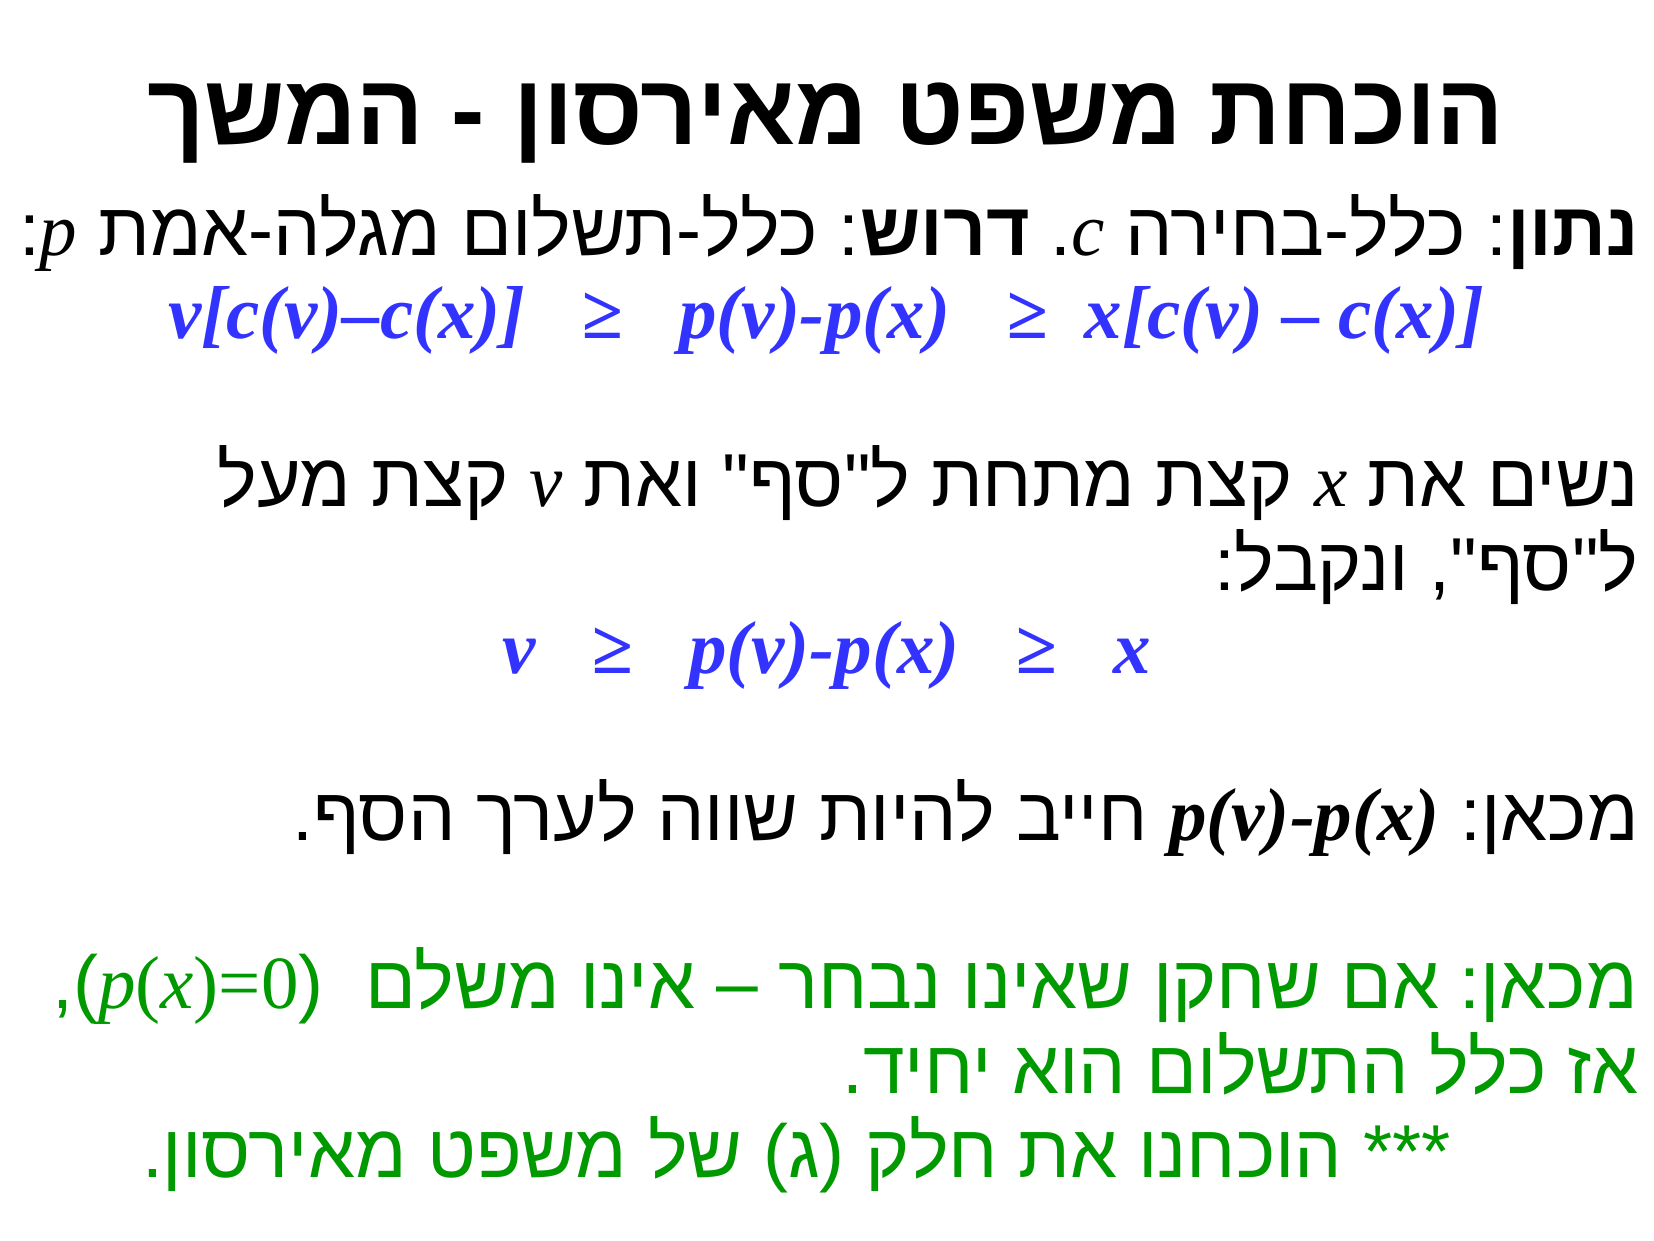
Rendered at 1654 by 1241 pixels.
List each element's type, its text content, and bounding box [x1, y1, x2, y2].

text_box נתון: כלל-בחירה c. דרוש: כלל-תשלום מגלה-אמת p: v[c(v)–c(x)] ≥ p(v)-p(x) ≥ x[c(v) – c(x)] נשים את x קצת מתחת ל"סף" ואת v קצת מעל ל"סף", ונקבל: v ≥ p(v)-p(x) ≥ x מכאן: p(v)-p(x) חייב להיות שווה לערך הסף. מכאן: אם שחקן שאינו נבחר – אינו משלם (p(x)=0), אז כלל התשלום הוא יחיד. *** הוכחנו את חלק (ג) של משפט מאירסון. [0, 180, 1654, 1239]
title הוכחת משפט מאירסון - המשך [0, 21, 1654, 180]
